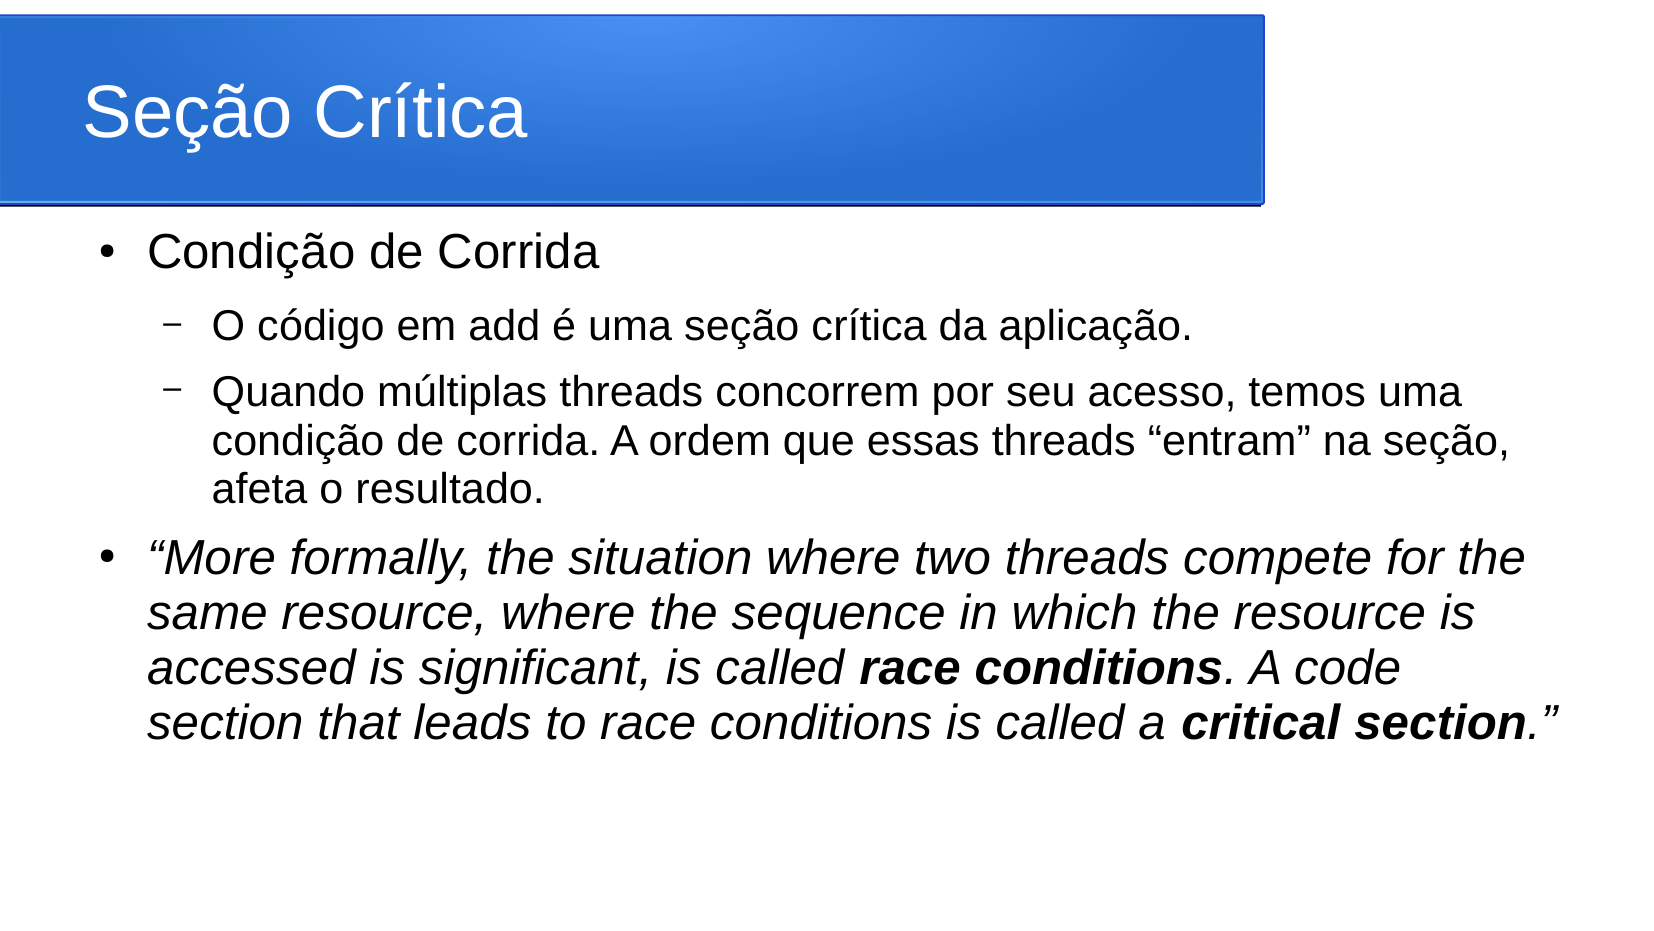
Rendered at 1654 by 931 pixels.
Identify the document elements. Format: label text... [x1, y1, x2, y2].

list Condição de Corrida O código em add é uma seção crítica da aplicação. Quando múltiplas threads concorrem por seu acesso, temos uma condição de corrida. A ordem que essas threads “entram” na seção, afeta o resultado. “More formally, the situation where two threads compete for the same resource, where the sequence in which the resource is accessed is significant, is called race conditions. A code section that leads to race conditions is called a critical section.” [82, 224, 1571, 764]
title Seção Crítica [82, 35, 1235, 189]
